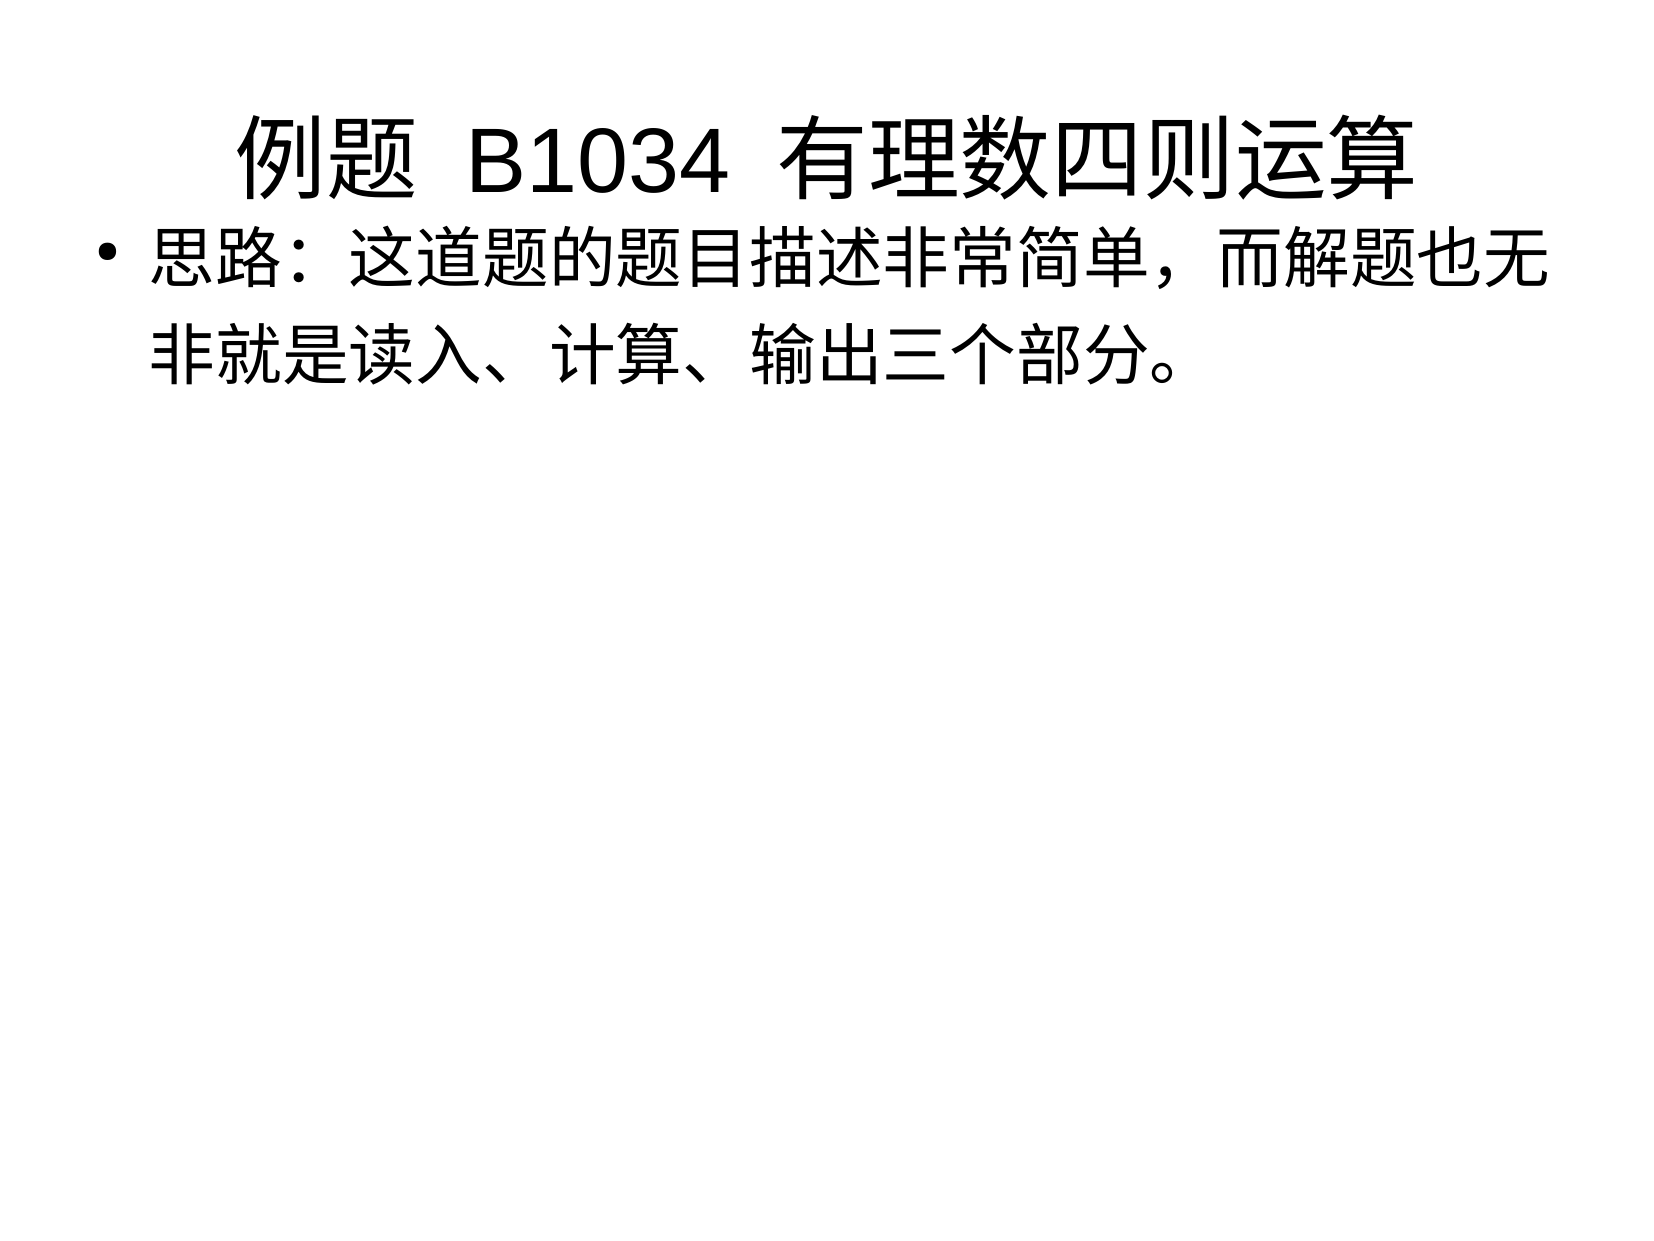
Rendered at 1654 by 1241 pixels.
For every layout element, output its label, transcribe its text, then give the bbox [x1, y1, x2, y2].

list 思路：这道题的题目描述非常简单，而解题也无非就是读入、计算、输出三个部分。 [77, 204, 1566, 1241]
title 例题 B1034 有理数四则运算 [82, 49, 1571, 257]
